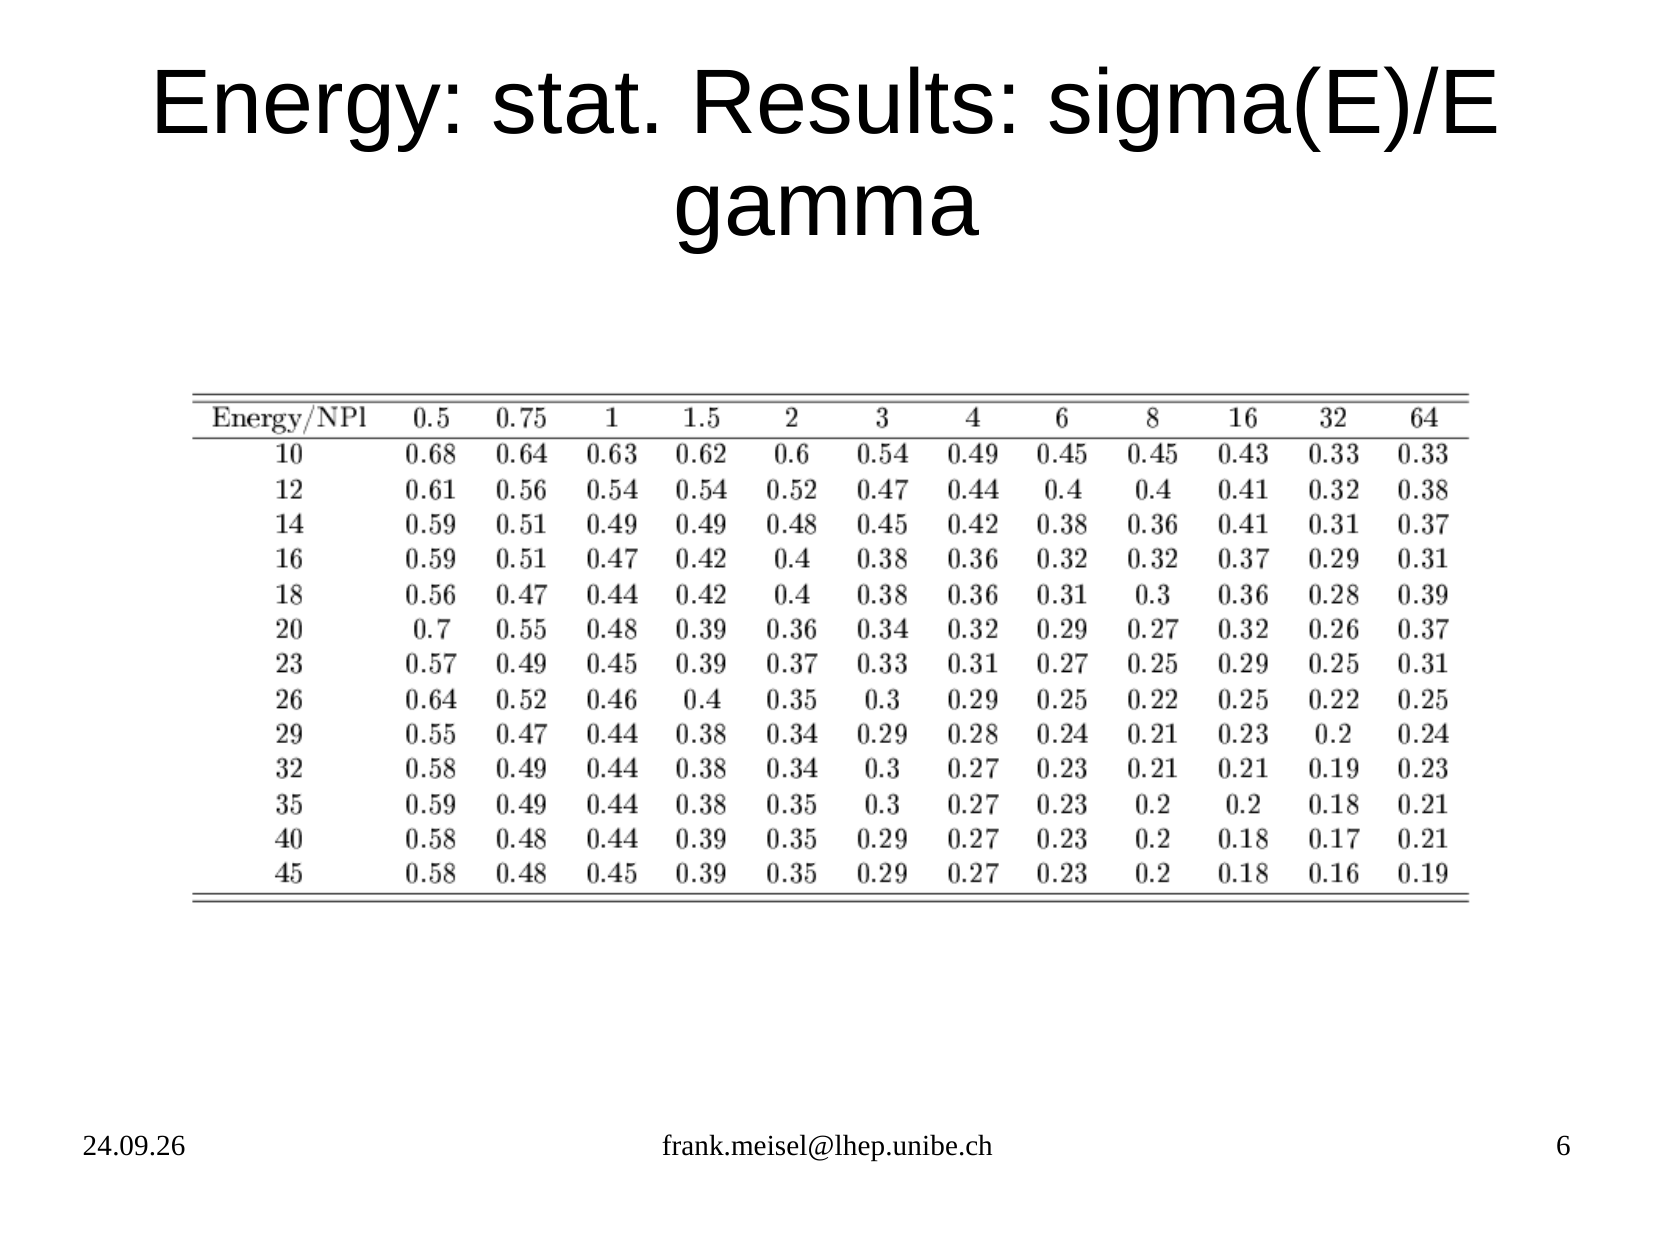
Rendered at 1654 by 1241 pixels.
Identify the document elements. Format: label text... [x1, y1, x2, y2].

picture [177, 383, 1485, 923]
title Energy: stat. Results: sigma(E)/E gamma [82, 37, 1571, 269]
